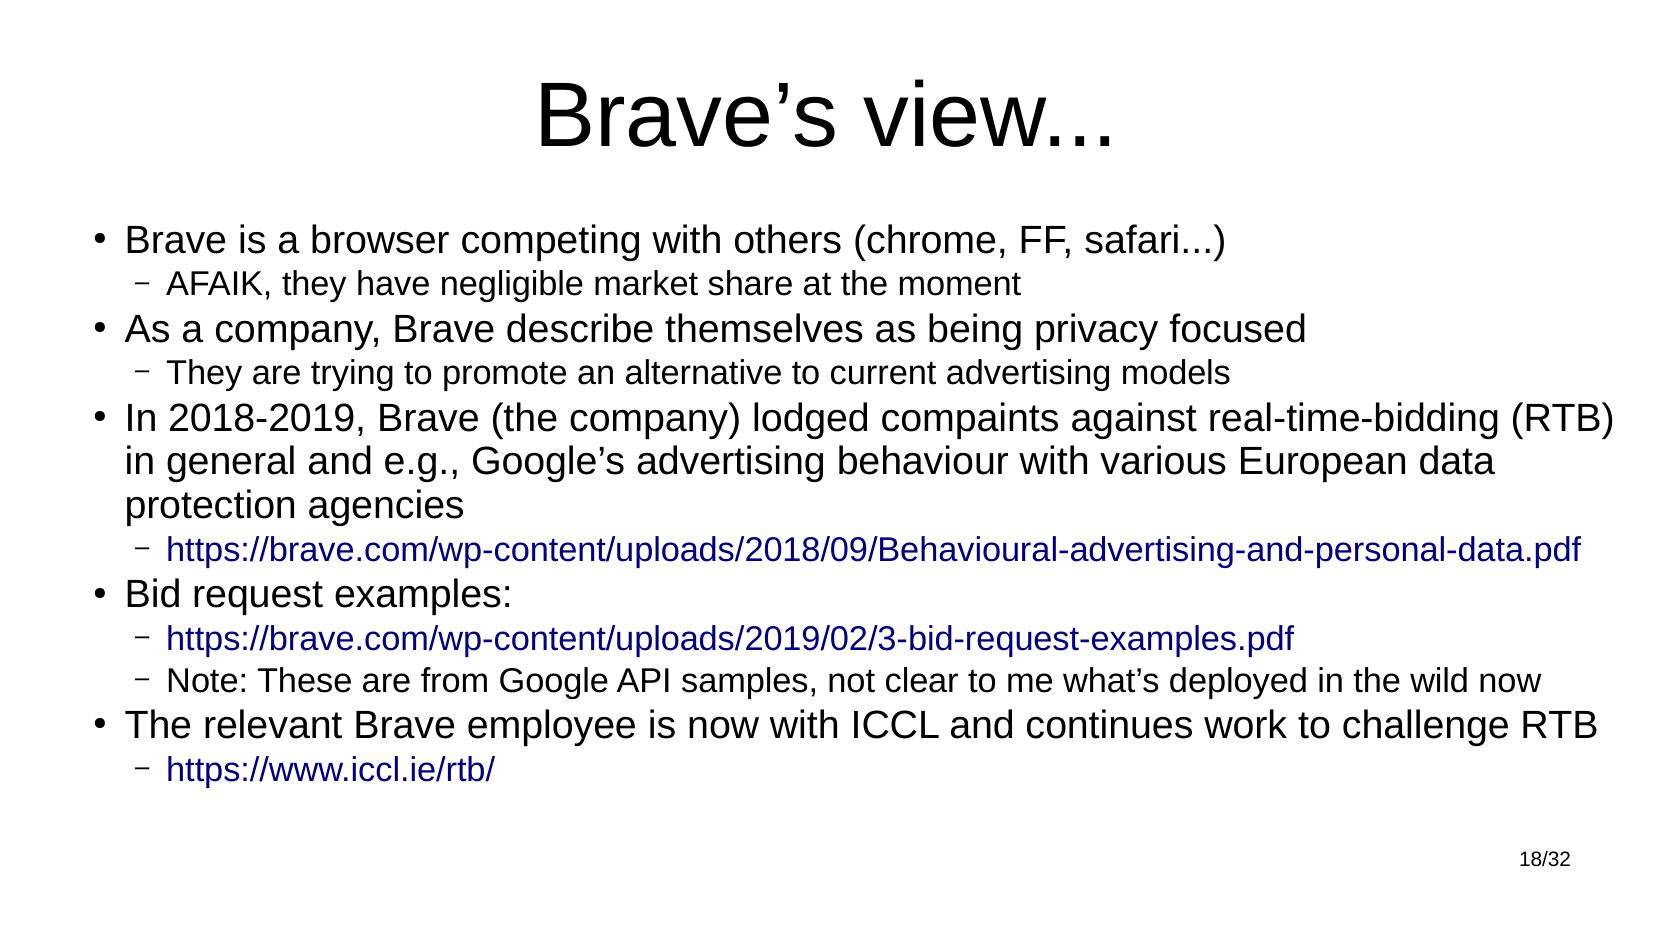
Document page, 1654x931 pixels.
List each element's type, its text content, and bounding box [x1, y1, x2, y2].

title Brave’s view... [82, 37, 1571, 193]
list Brave is a browser competing with others (chrome, FF, safari...) AFAIK, they have negligible market share at the moment As a company, Brave describe themselves as being privacy focused They are trying to promote an alternative to current advertising models In 2018-2019, Brave (the company) lodged compaints against real-time-bidding (RTB) in general and e.g., Google’s advertising behaviour with various European data protection agencies https://brave.com/wp-content/uploads/2018/09/Behavioural-advertising-and-personal-data.pdf Bid request examples: https://brave.com/wp-content/uploads/2019/02/3-bid-request-examples.pdf Note: These are from Google API samples, not clear to me what’s deployed in the wild now The relevant Brave employee is now with ICCL and continues work to challenge RTB https://www.iccl.ie/rtb/ [82, 217, 1619, 804]
